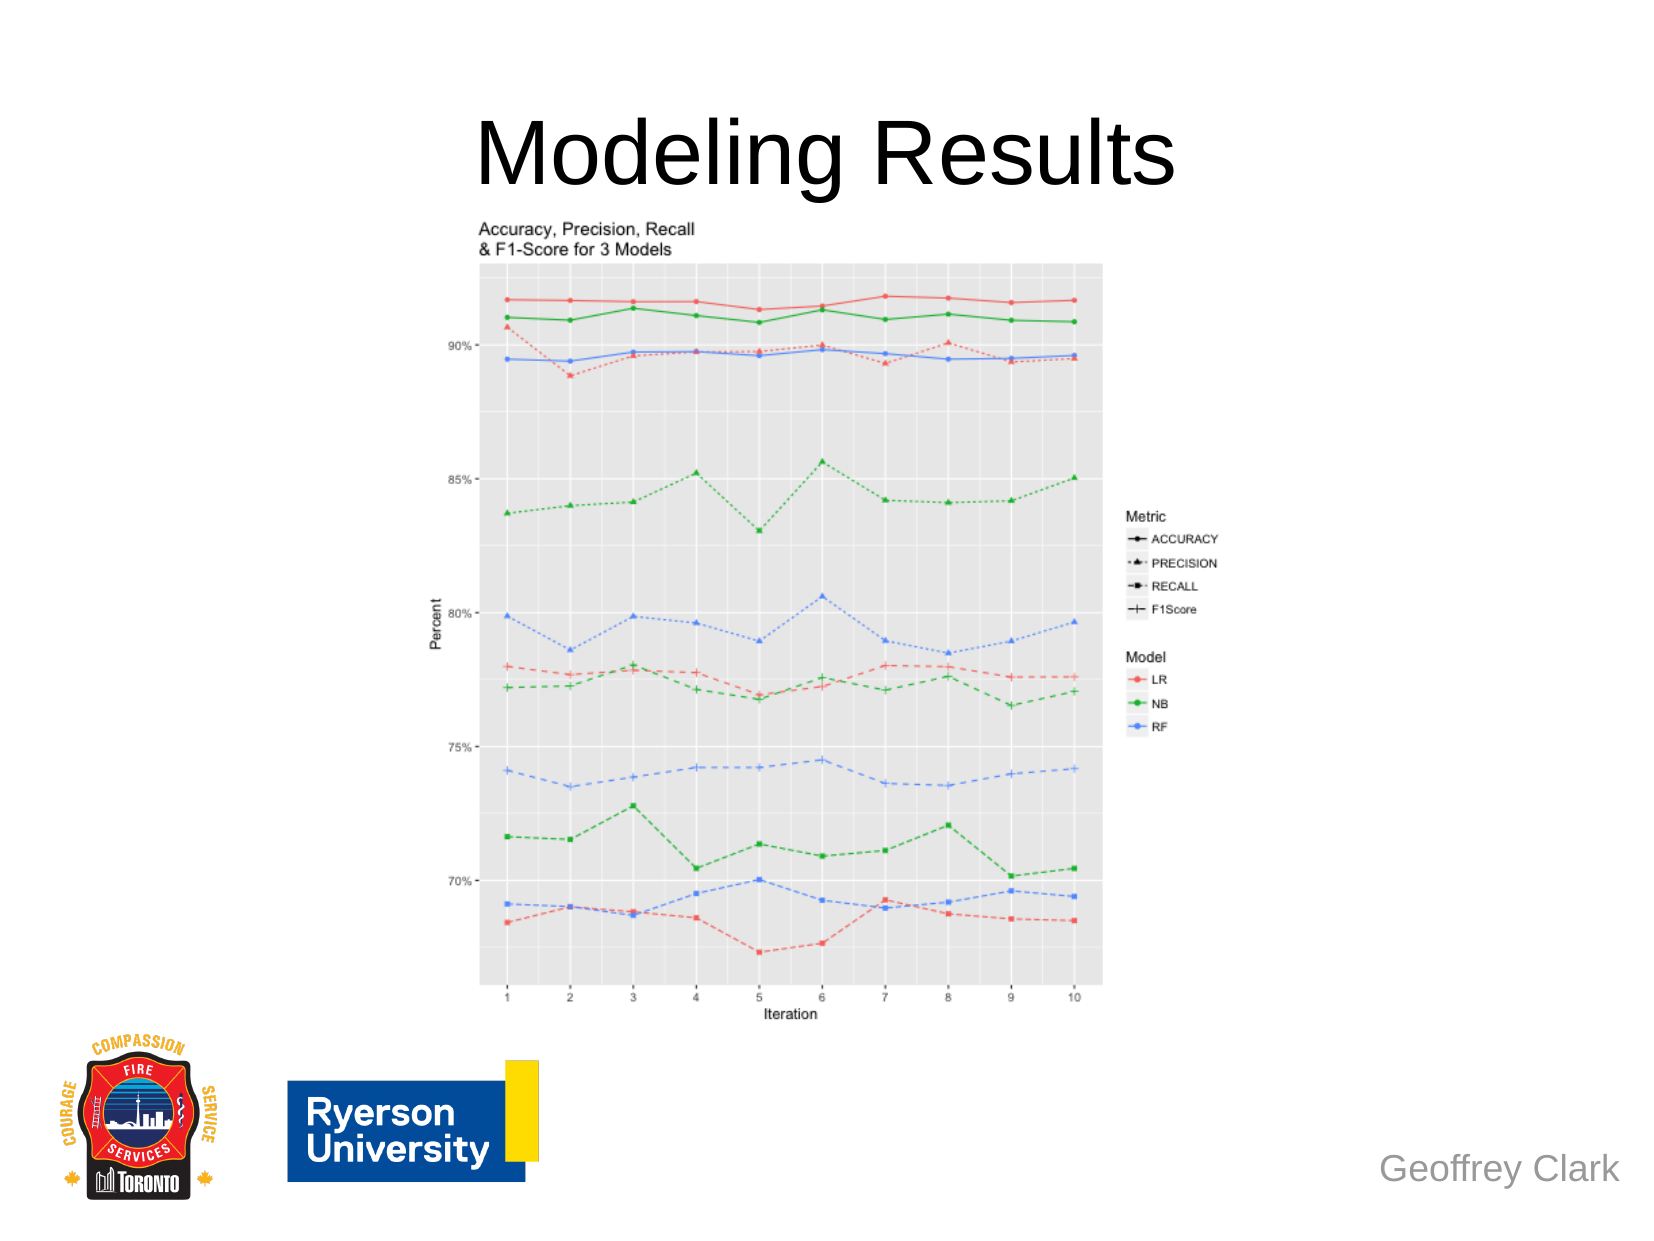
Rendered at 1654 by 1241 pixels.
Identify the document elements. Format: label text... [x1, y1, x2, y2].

picture [254, 1027, 571, 1216]
title Modeling Results [82, 49, 1571, 257]
picture [423, 215, 1234, 1026]
text_box Geoffrey Clark [1364, 1140, 1636, 1197]
picture [60, 1034, 217, 1200]
